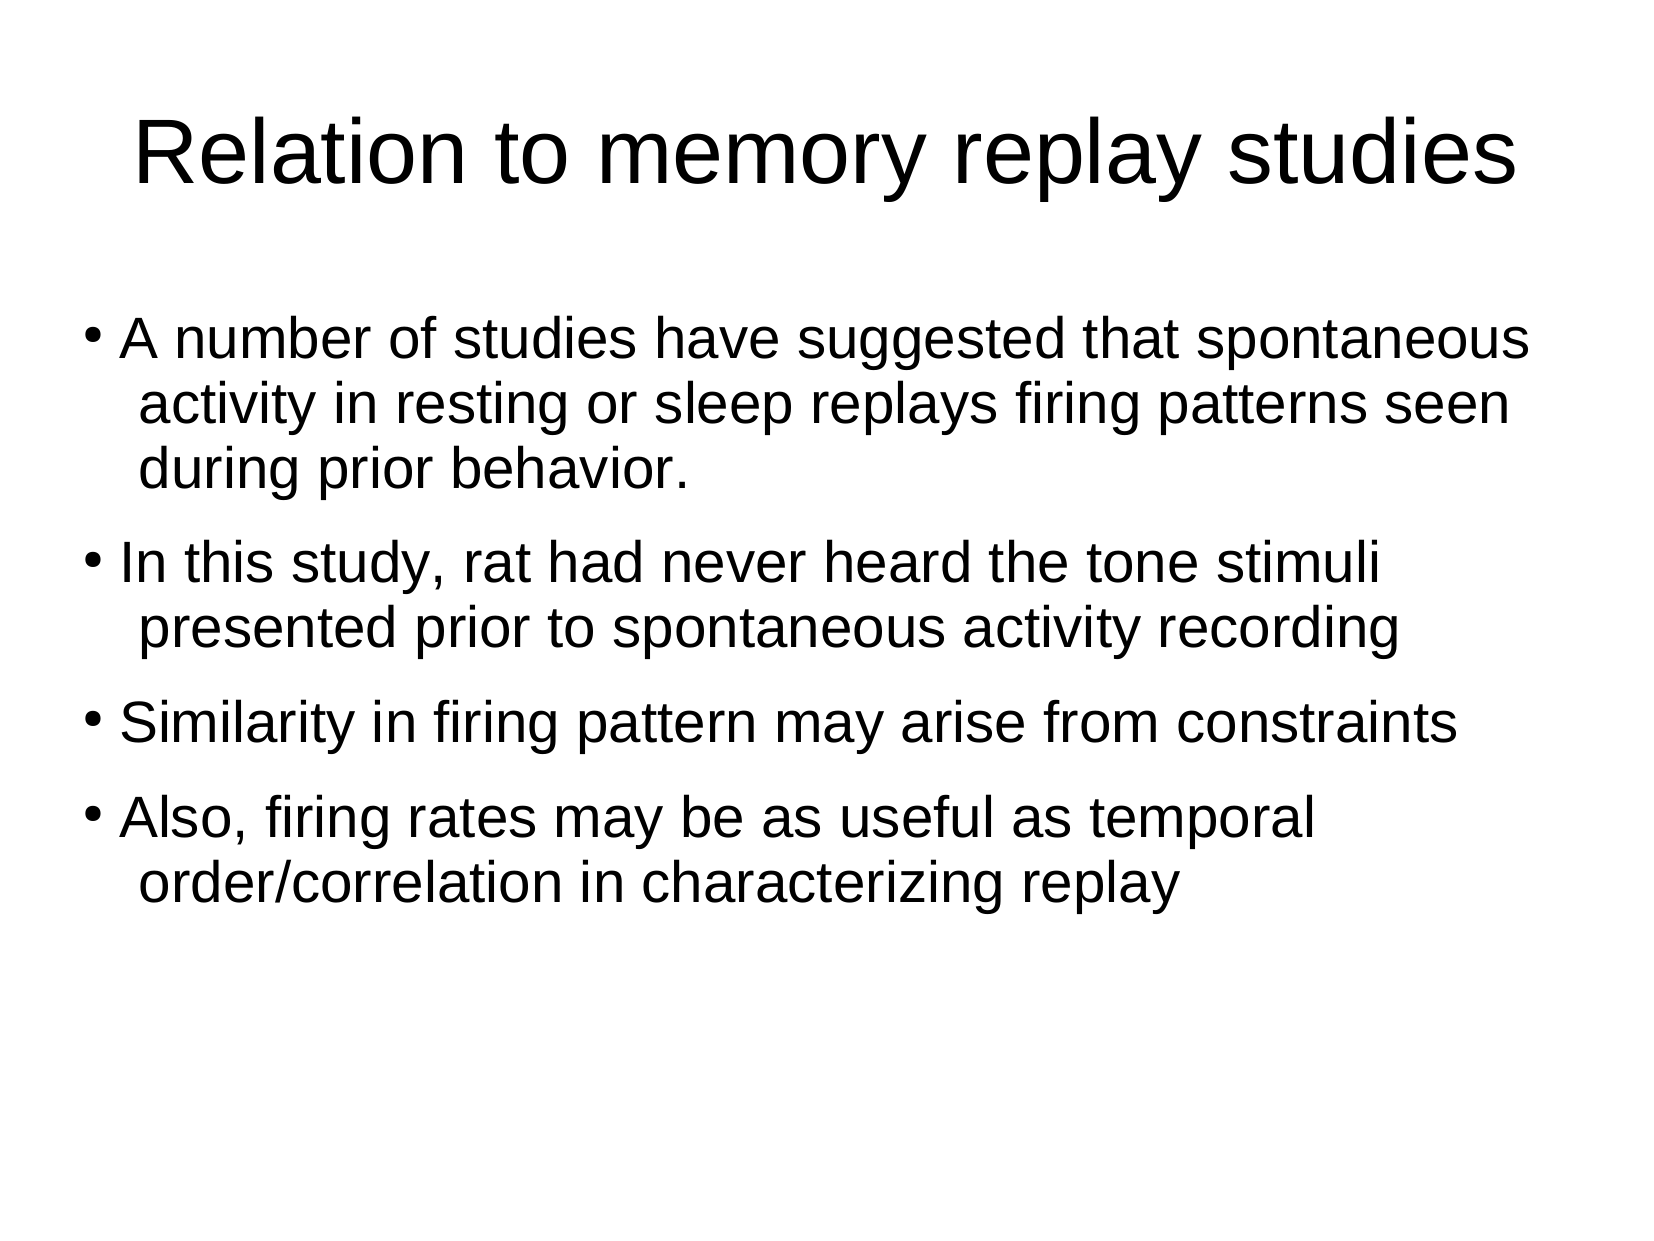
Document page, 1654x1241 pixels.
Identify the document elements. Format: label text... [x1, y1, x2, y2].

title Relation to memory replay studies [82, 49, 1571, 257]
list A number of studies have suggested that spontaneous activity in resting or sleep replays firing patterns seen during prior behavior. In this study, rat had never heard the tone stimuli presented prior to spontaneous activity recording Similarity in firing pattern may arise from constraints Also, firing rates may be as useful as temporal order/correlation in characterizing replay [82, 301, 1538, 1022]
